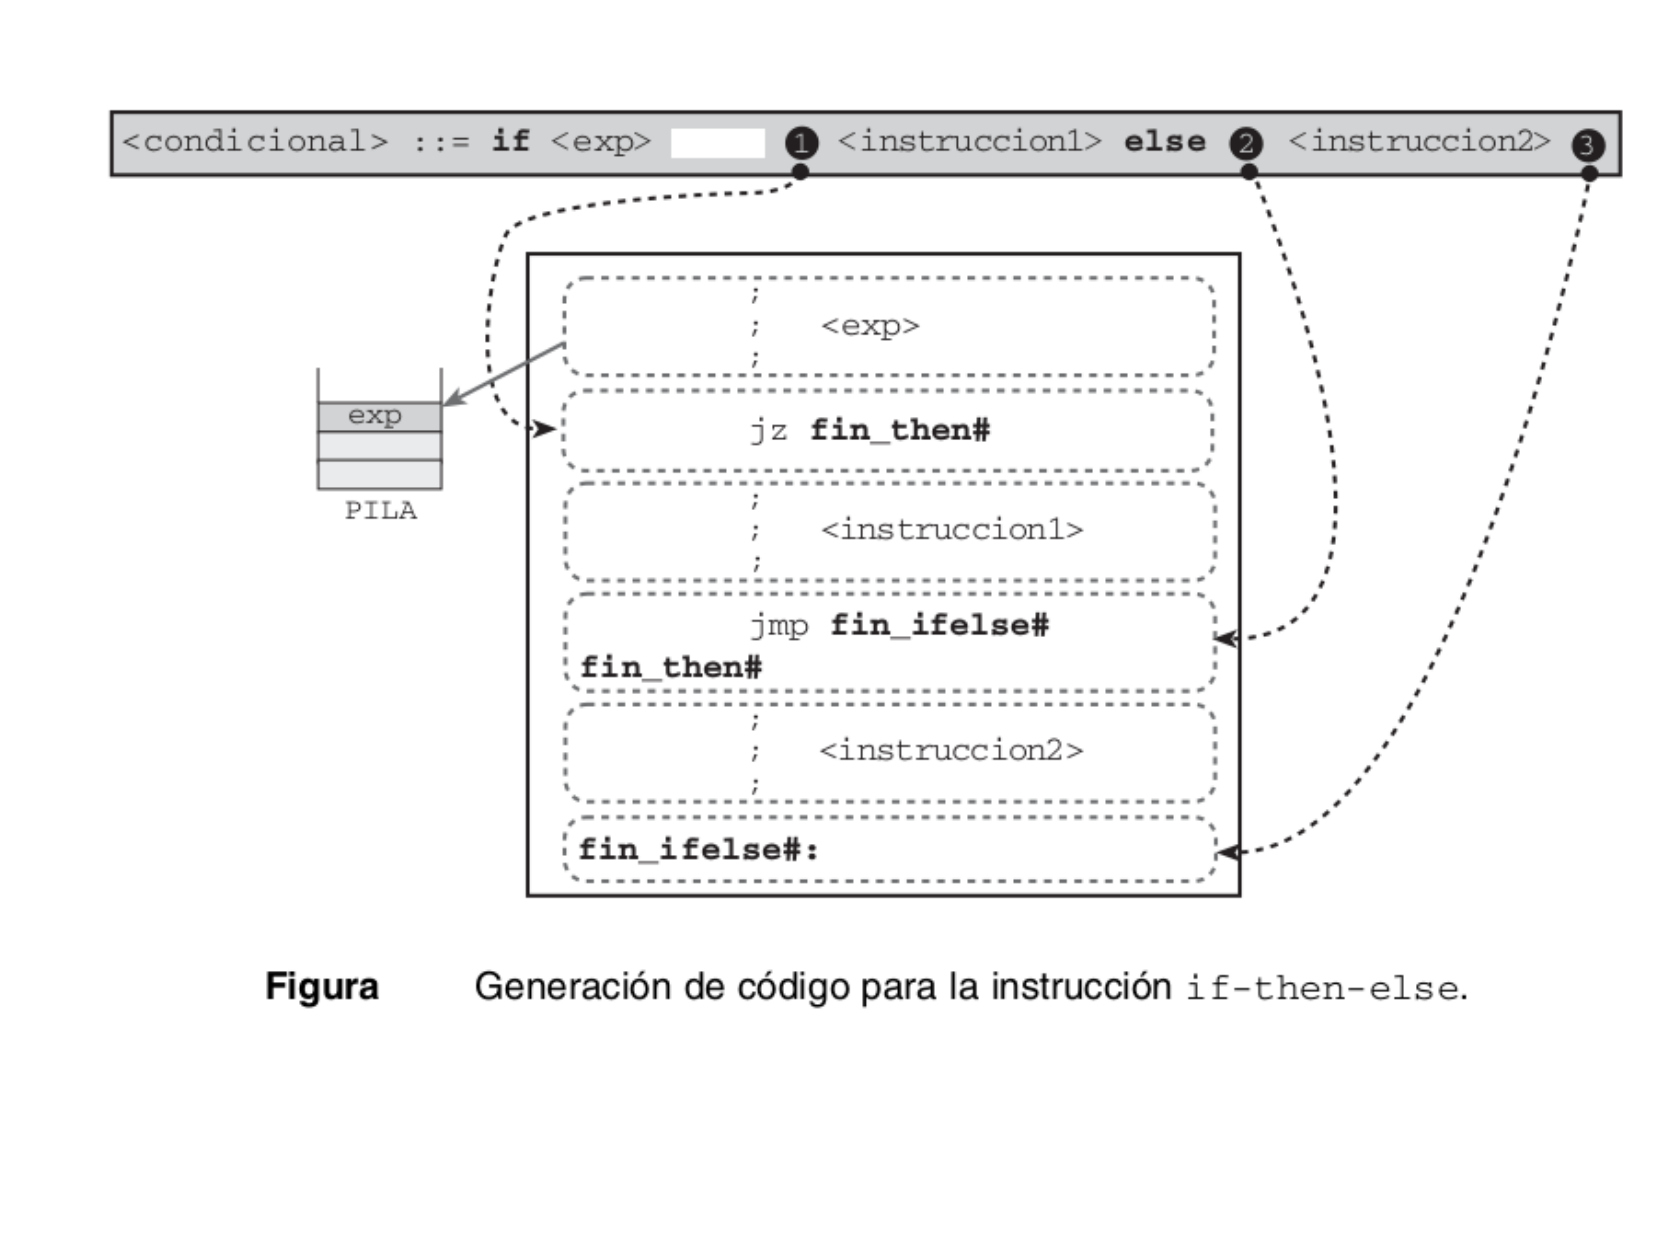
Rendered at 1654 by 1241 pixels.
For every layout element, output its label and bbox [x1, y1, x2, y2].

picture [70, 72, 1645, 1016]
